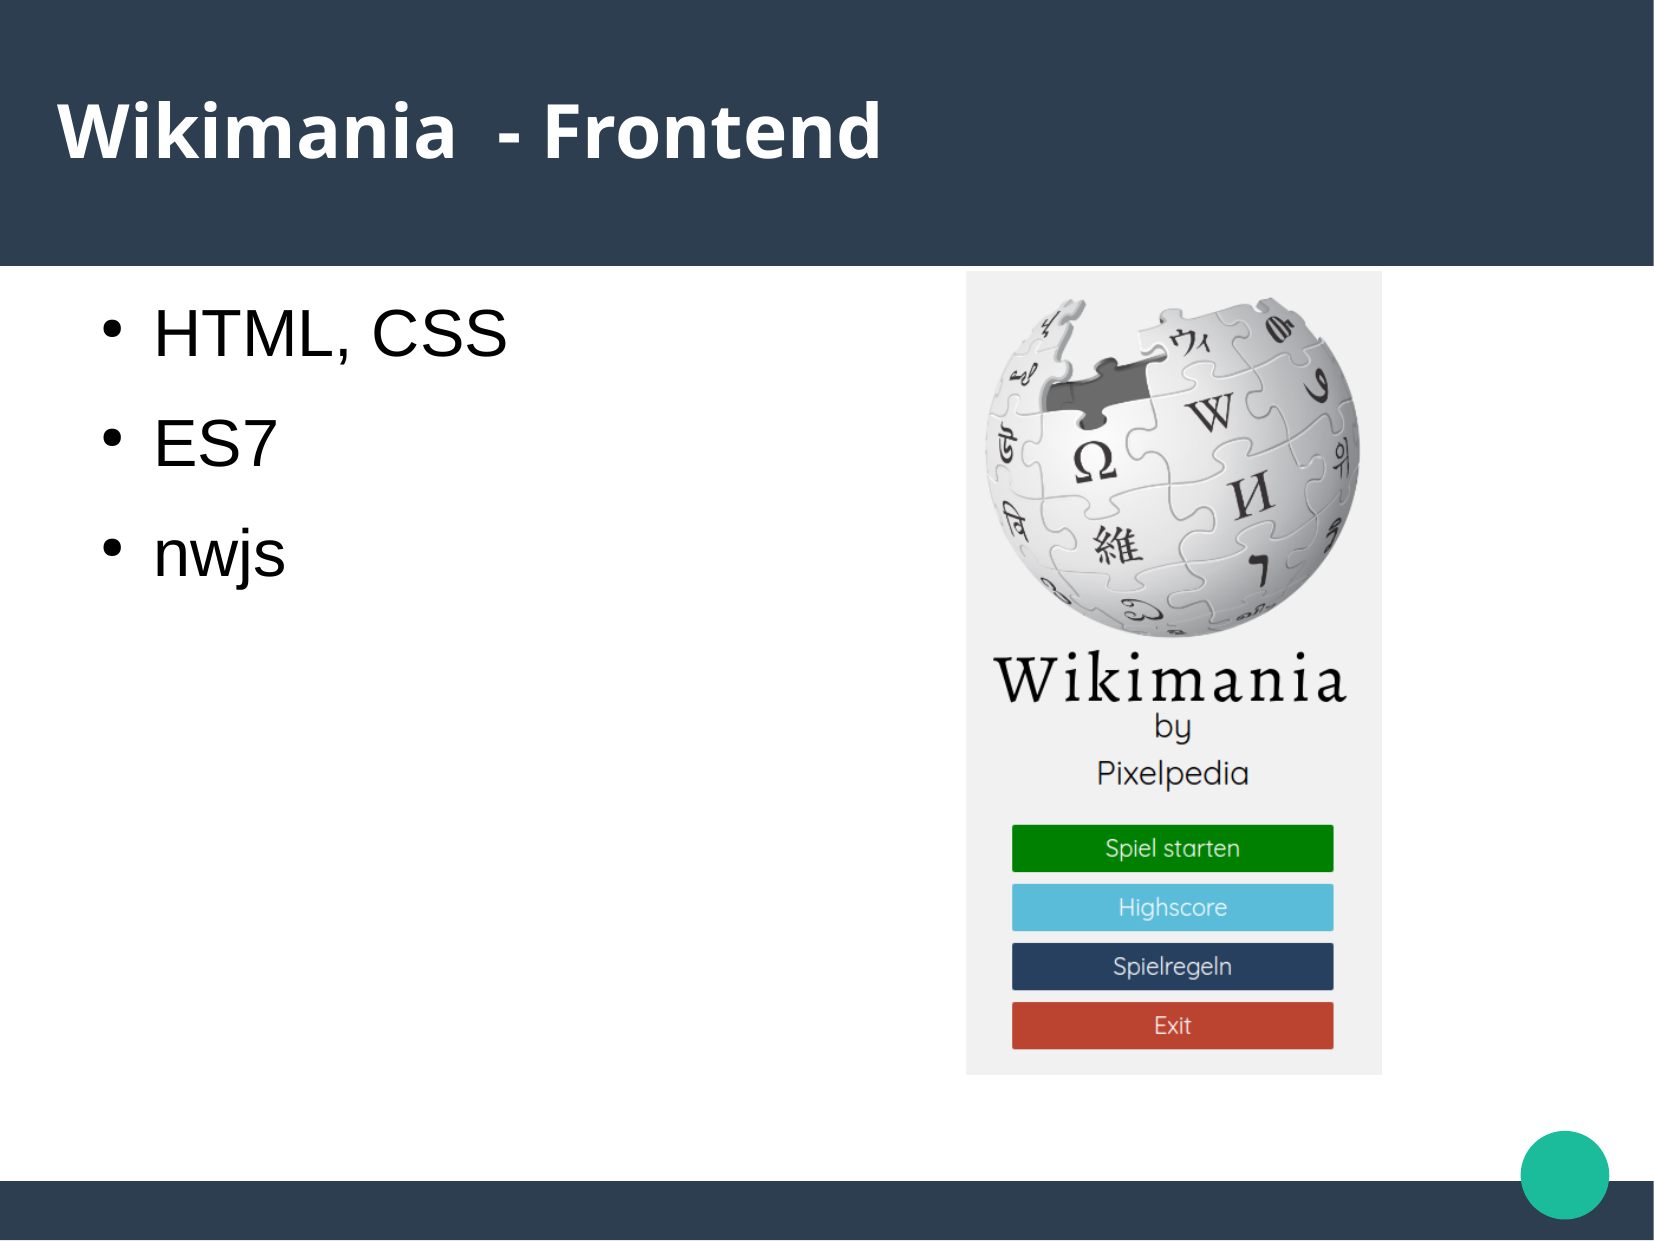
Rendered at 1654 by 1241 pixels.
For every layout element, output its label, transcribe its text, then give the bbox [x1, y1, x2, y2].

picture [966, 271, 1382, 1075]
list HTML, CSS ES7 nwjs [82, 290, 809, 1010]
title Wikimania - Frontend [57, 49, 1594, 207]
